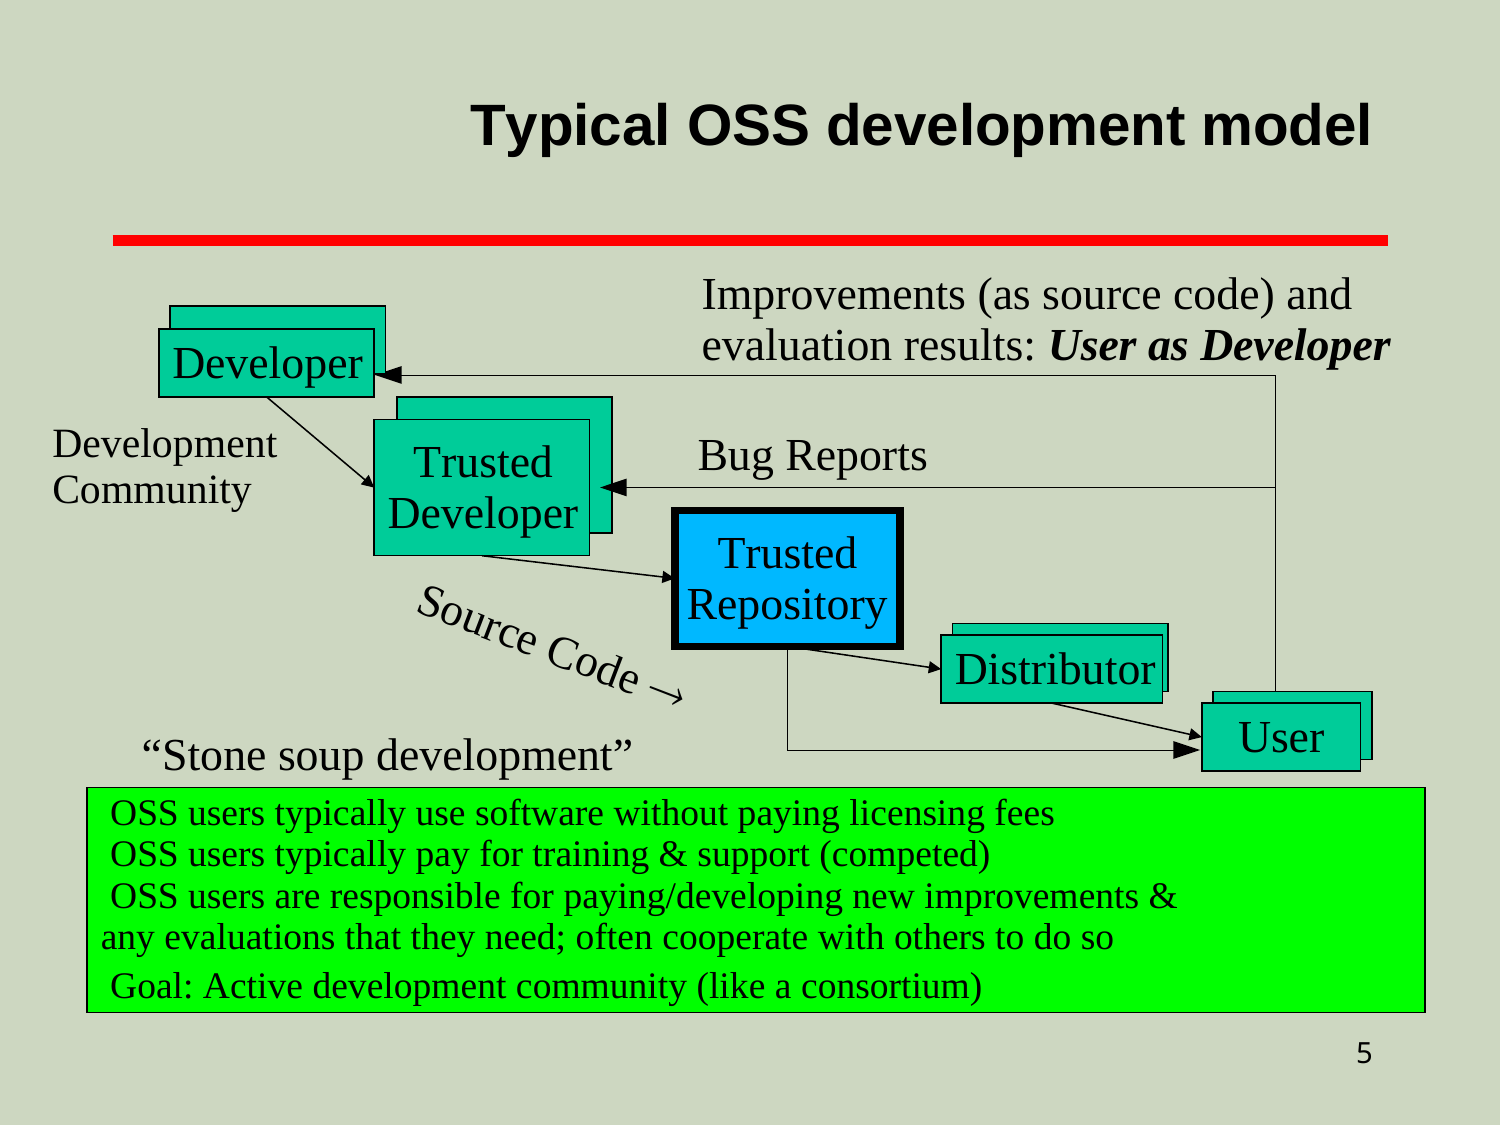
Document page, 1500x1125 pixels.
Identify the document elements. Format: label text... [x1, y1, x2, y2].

title Typical OSS development model [74, 85, 1388, 224]
text_box Trusted Developer [374, 419, 590, 556]
text_box Distributor [941, 635, 1163, 704]
text_box Developer [158, 328, 375, 397]
text_box [396, 396, 613, 483]
text_box Development Community [37, 412, 293, 521]
text_box Improvements (as source code) and evaluation results: User as Developer [687, 262, 1426, 378]
text_box OSS users typically use software without paying licensing fees OSS users typically pay for training & support (competed) OSS users are responsible for paying/developing new improvements & any evaluations that they need; often cooperate with others to do so Goal: Active development community (like a consortium) [87, 787, 1425, 1013]
text_box Trusted Repository [674, 510, 901, 647]
text_box User [1201, 703, 1361, 772]
text_box “Stone soup development” [128, 723, 648, 788]
text_box [590, 492, 613, 534]
text_box Source Code  [395, 562, 710, 734]
text_box Bug Reports [683, 423, 942, 487]
